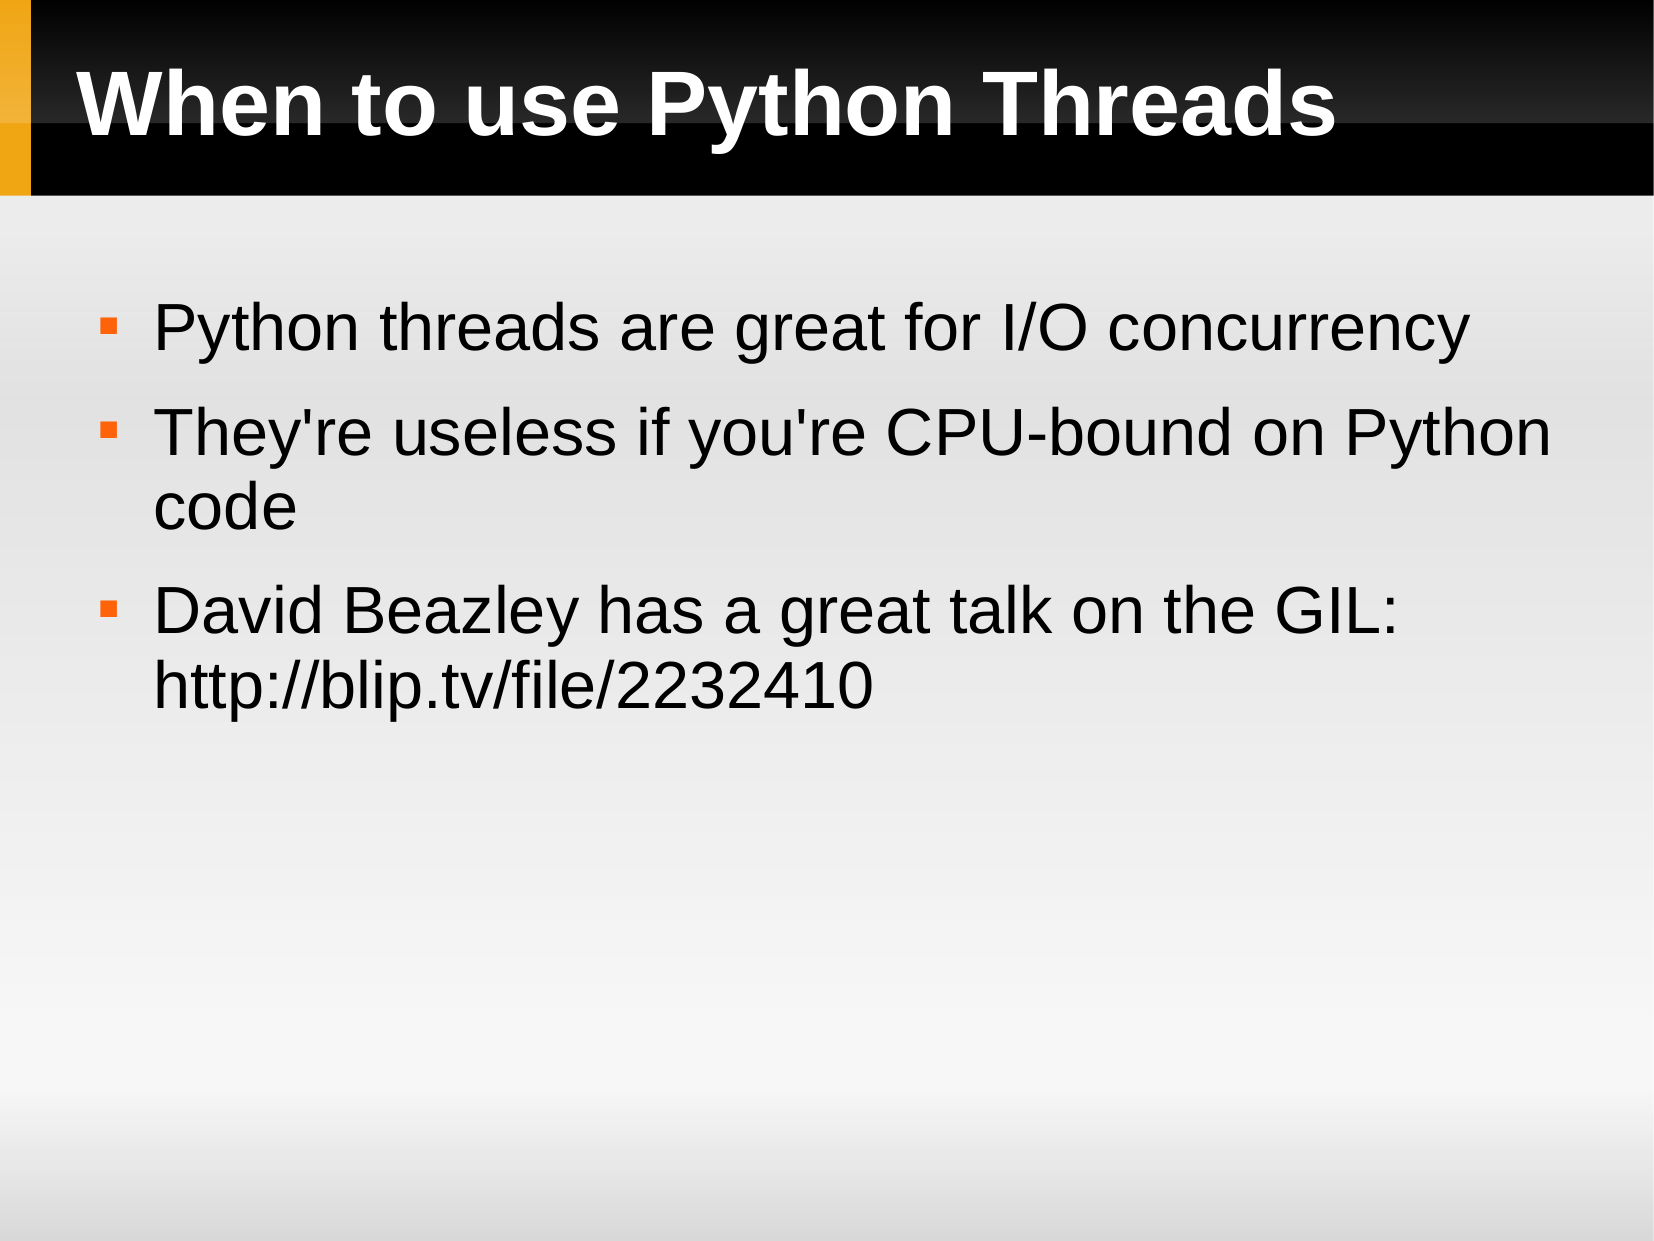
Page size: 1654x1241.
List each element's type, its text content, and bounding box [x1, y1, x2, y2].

picture [0, 0, 1654, 1241]
title When to use Python Threads [76, 0, 1565, 208]
list Python threads are great for I/O concurrency They're useless if you're CPU-bound on Python code David Beazley has a great talk on the GIL: http://blip.tv/file/2232410 [82, 290, 1571, 1109]
